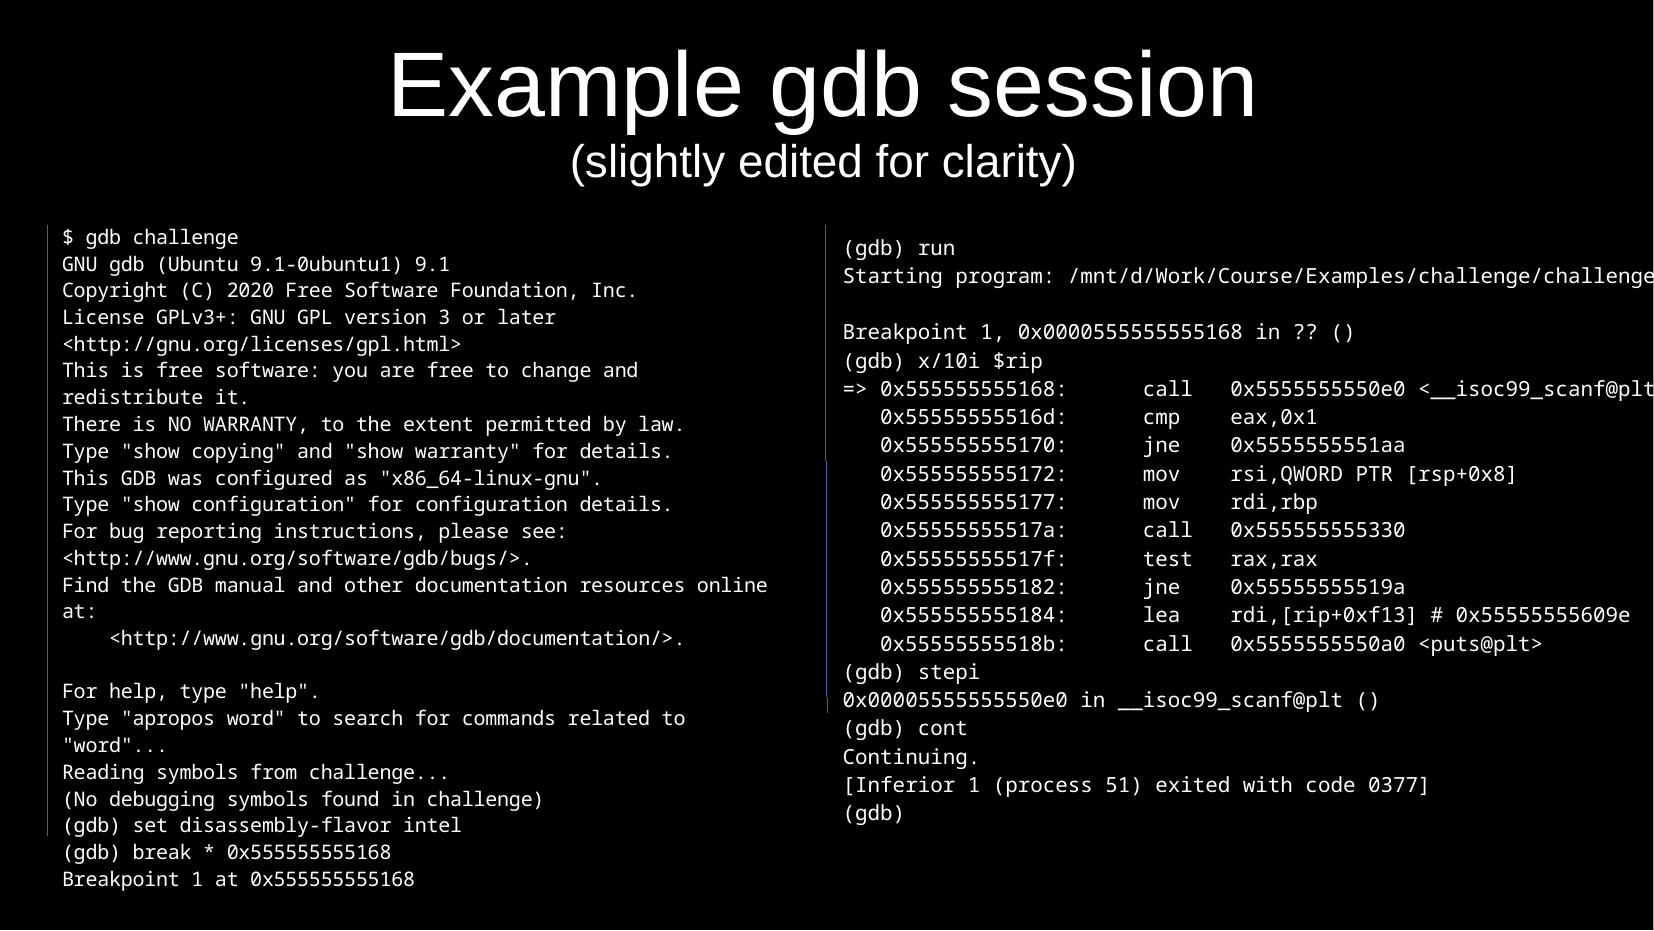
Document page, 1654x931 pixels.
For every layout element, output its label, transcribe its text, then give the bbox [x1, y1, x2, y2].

list (gdb) run Starting program: /mnt/d/Work/Course/Examples/challenge/challenge Breakpoint 1, 0x0000555555555168 in ?? () (gdb) x/10i $rip => 0x555555555168: call 0x5555555550e0 <__isoc99_scanf@plt> 0x55555555516d: cmp eax,0x1 0x555555555170: jne 0x5555555551aa 0x555555555172: mov rsi,QWORD PTR [rsp+0x8] 0x555555555177: mov rdi,rbp 0x55555555517a: call 0x555555555330 0x55555555517f: test rax,rax 0x555555555182: jne 0x55555555519a 0x555555555184: lea rdi,[rip+0xf13] # 0x55555555609e 0x55555555518b: call 0x5555555550a0 <puts@plt> (gdb) stepi 0x00005555555550e0 in __isoc99_scanf@plt () (gdb) cont Continuing. [Inferior 1 (process 51) exited with code 0377] (gdb) [771, 232, 1654, 931]
list $ gdb challenge GNU gdb (Ubuntu 9.1-0ubuntu1) 9.1 Copyright (C) 2020 Free Software Foundation, Inc. License GPLv3+: GNU GPL version 3 or later <http://gnu.org/licenses/gpl.html> This is free software: you are free to change and redistribute it. There is NO WARRANTY, to the extent permitted by law. Type "show copying" and "show warranty" for details. This GDB was configured as "x86_64-linux-gnu". Type "show configuration" for configuration details. For bug reporting instructions, please see: <http://www.gnu.org/software/gdb/bugs/>. Find the GDB manual and other documentation resources online at: <http://www.gnu.org/software/gdb/documentation/>. For help, type "help". Type "apropos word" to search for commands related to "word"... Reading symbols from challenge... (No debugging symbols found in challenge) (gdb) set disassembly-flavor intel (gdb) break * 0x555555555168 Breakpoint 1 at 0x555555555168 [0, 223, 788, 901]
title Example gdb session (slightly edited for clarity) [171, 33, 1477, 188]
